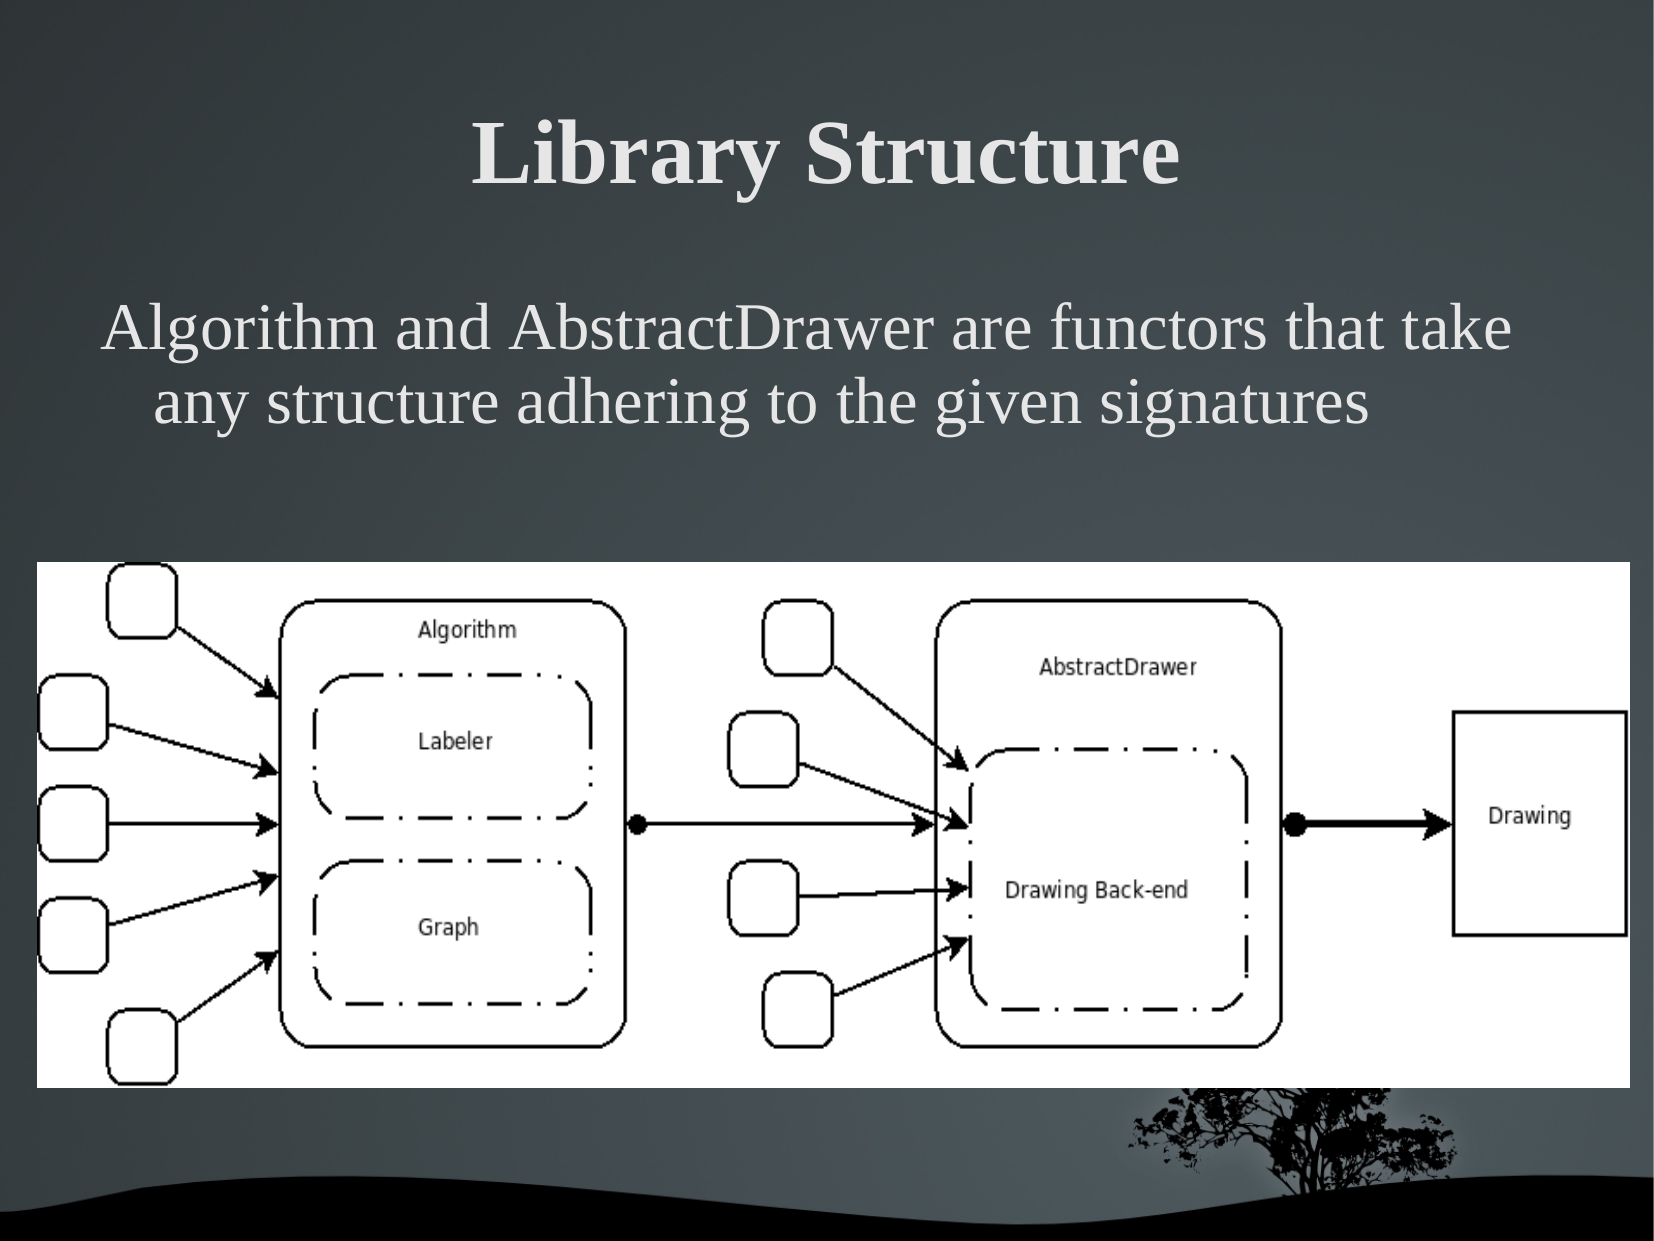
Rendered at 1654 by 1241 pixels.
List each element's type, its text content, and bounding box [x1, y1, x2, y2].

list Algorithm and AbstractDrawer are functors that take any structure adhering to the given signatures [82, 290, 1571, 1094]
title Library Structure [82, 49, 1571, 257]
picture [0, 0, 1654, 1241]
